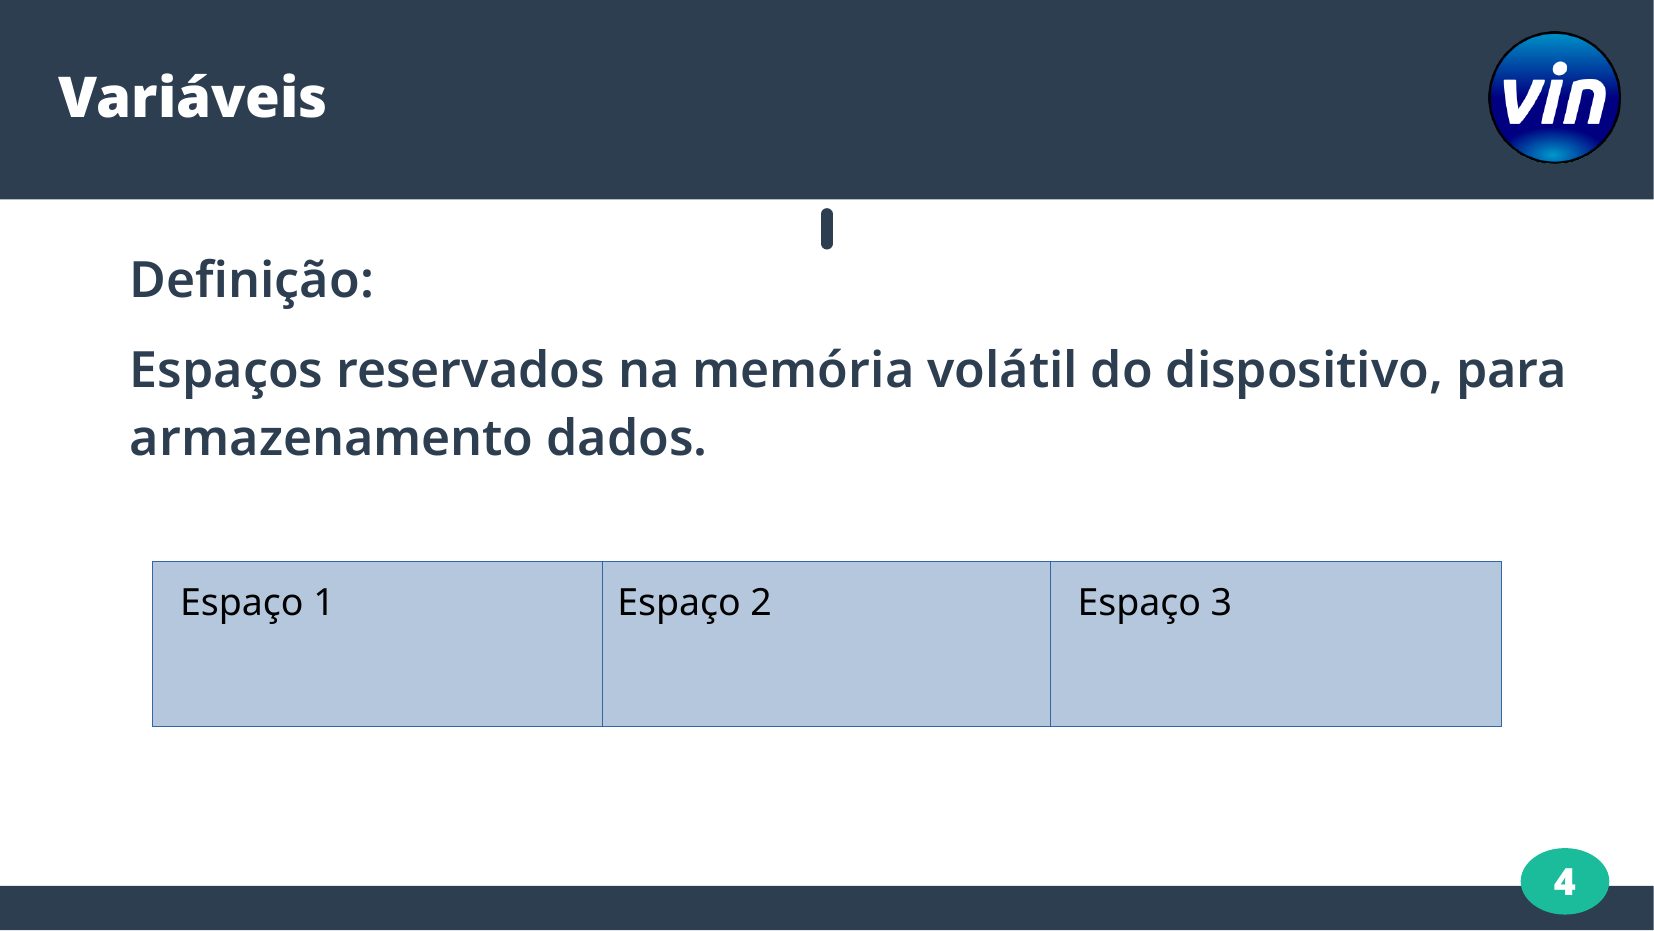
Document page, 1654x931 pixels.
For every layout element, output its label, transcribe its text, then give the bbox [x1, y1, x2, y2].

title Variáveis [59, 37, 1488, 155]
text_box Espaço 3 [1062, 567, 1264, 626]
text_box Espaço 2 [602, 567, 804, 626]
text_box Espaço 1 [165, 567, 367, 626]
list Definição: Espaços reservados na memória volátil do dispositivo, para armazenamento dados. [59, 243, 1595, 864]
text_box [152, 561, 1502, 727]
picture [1488, 31, 1621, 164]
